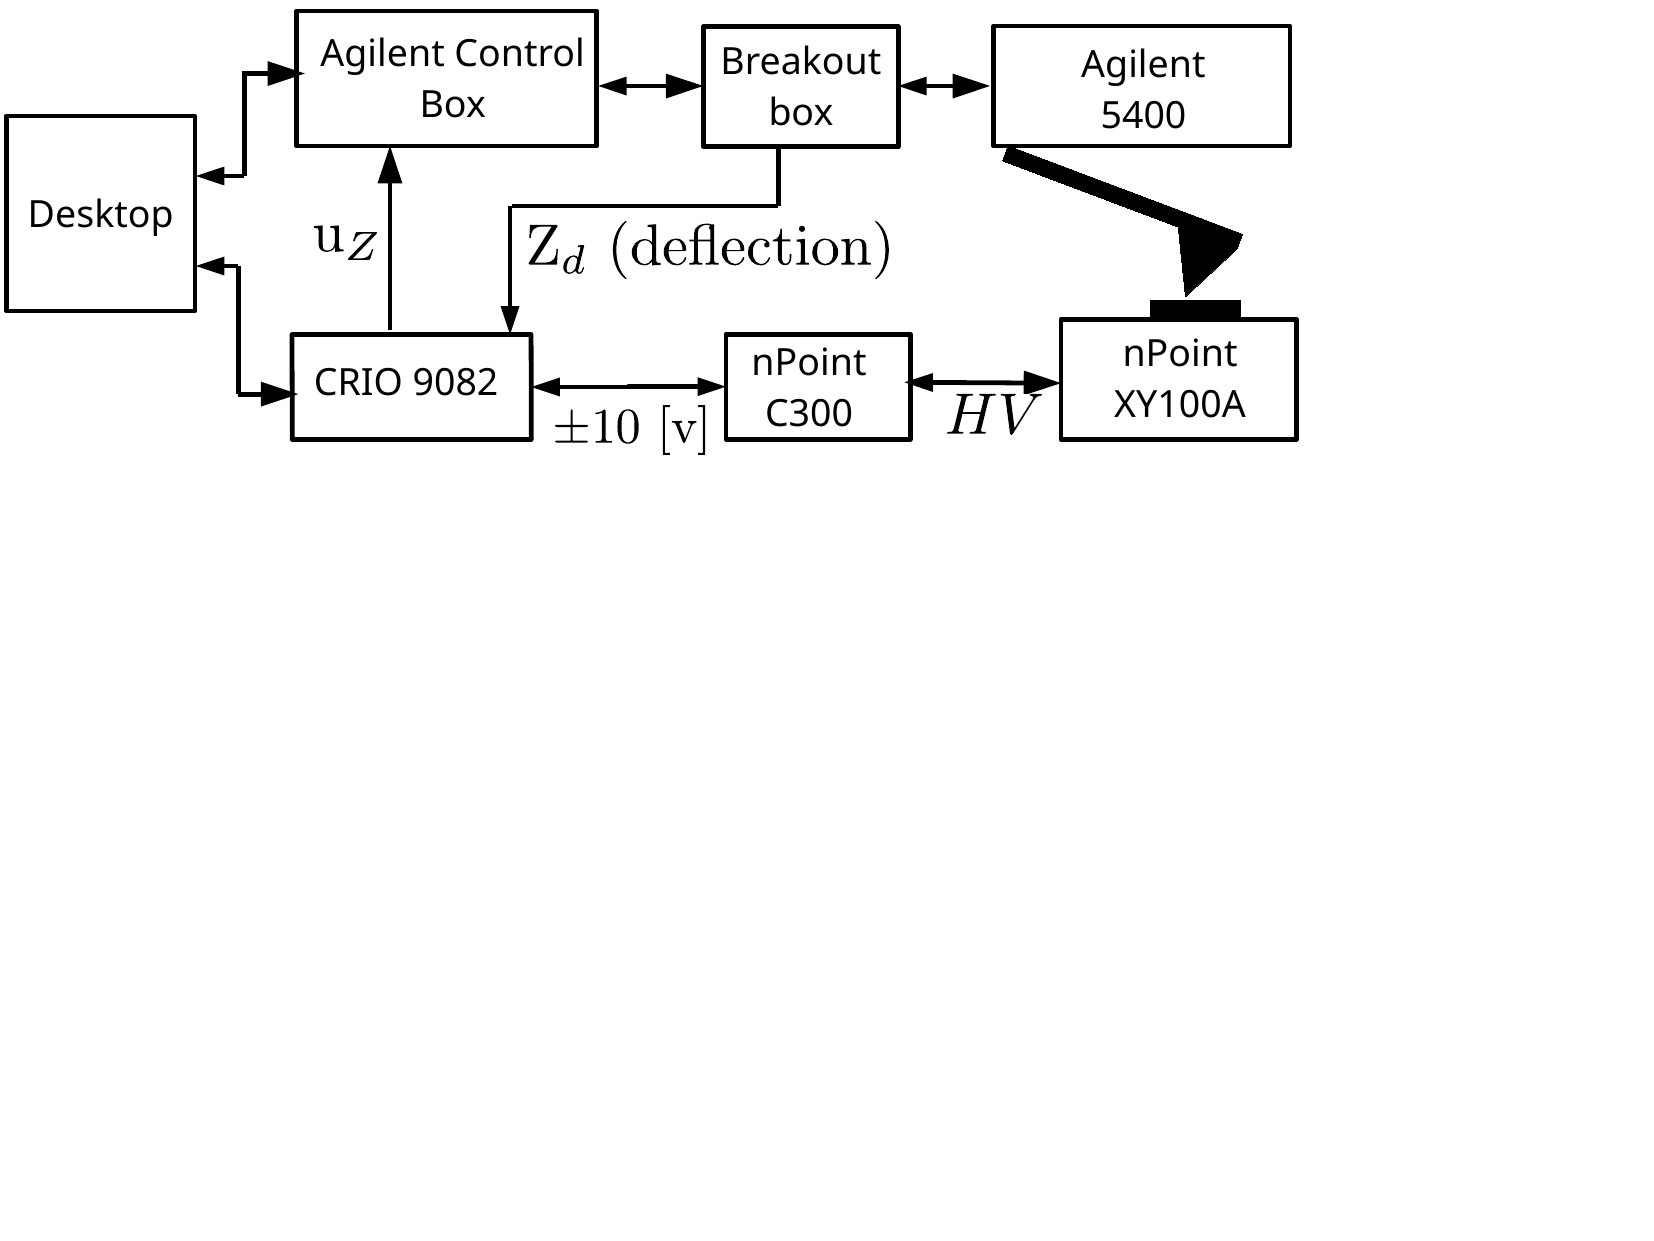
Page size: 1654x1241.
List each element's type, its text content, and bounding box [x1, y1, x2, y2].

text_box nPoint C300 [713, 328, 905, 445]
text_box [993, 25, 1291, 297]
text_box [525, 220, 895, 280]
text_box [1060, 319, 1297, 440]
text_box [944, 393, 1045, 436]
text_box Agilent Control Box [300, 19, 606, 136]
text_box nPoint XY100A [1081, 319, 1280, 436]
text_box Agilent 5400 [1044, 30, 1243, 146]
text_box [1150, 300, 1241, 320]
text_box Breakout box [695, 26, 906, 143]
text_box [905, 334, 911, 381]
text_box [703, 143, 899, 147]
text_box Desktop [6, 115, 196, 311]
text_box [296, 10, 597, 71]
text_box [905, 383, 911, 440]
text_box [552, 405, 711, 455]
text_box [312, 225, 380, 260]
text_box [292, 395, 532, 440]
text_box [292, 334, 532, 394]
text_box [296, 76, 597, 146]
text_box CRIO 9082 [299, 347, 532, 414]
